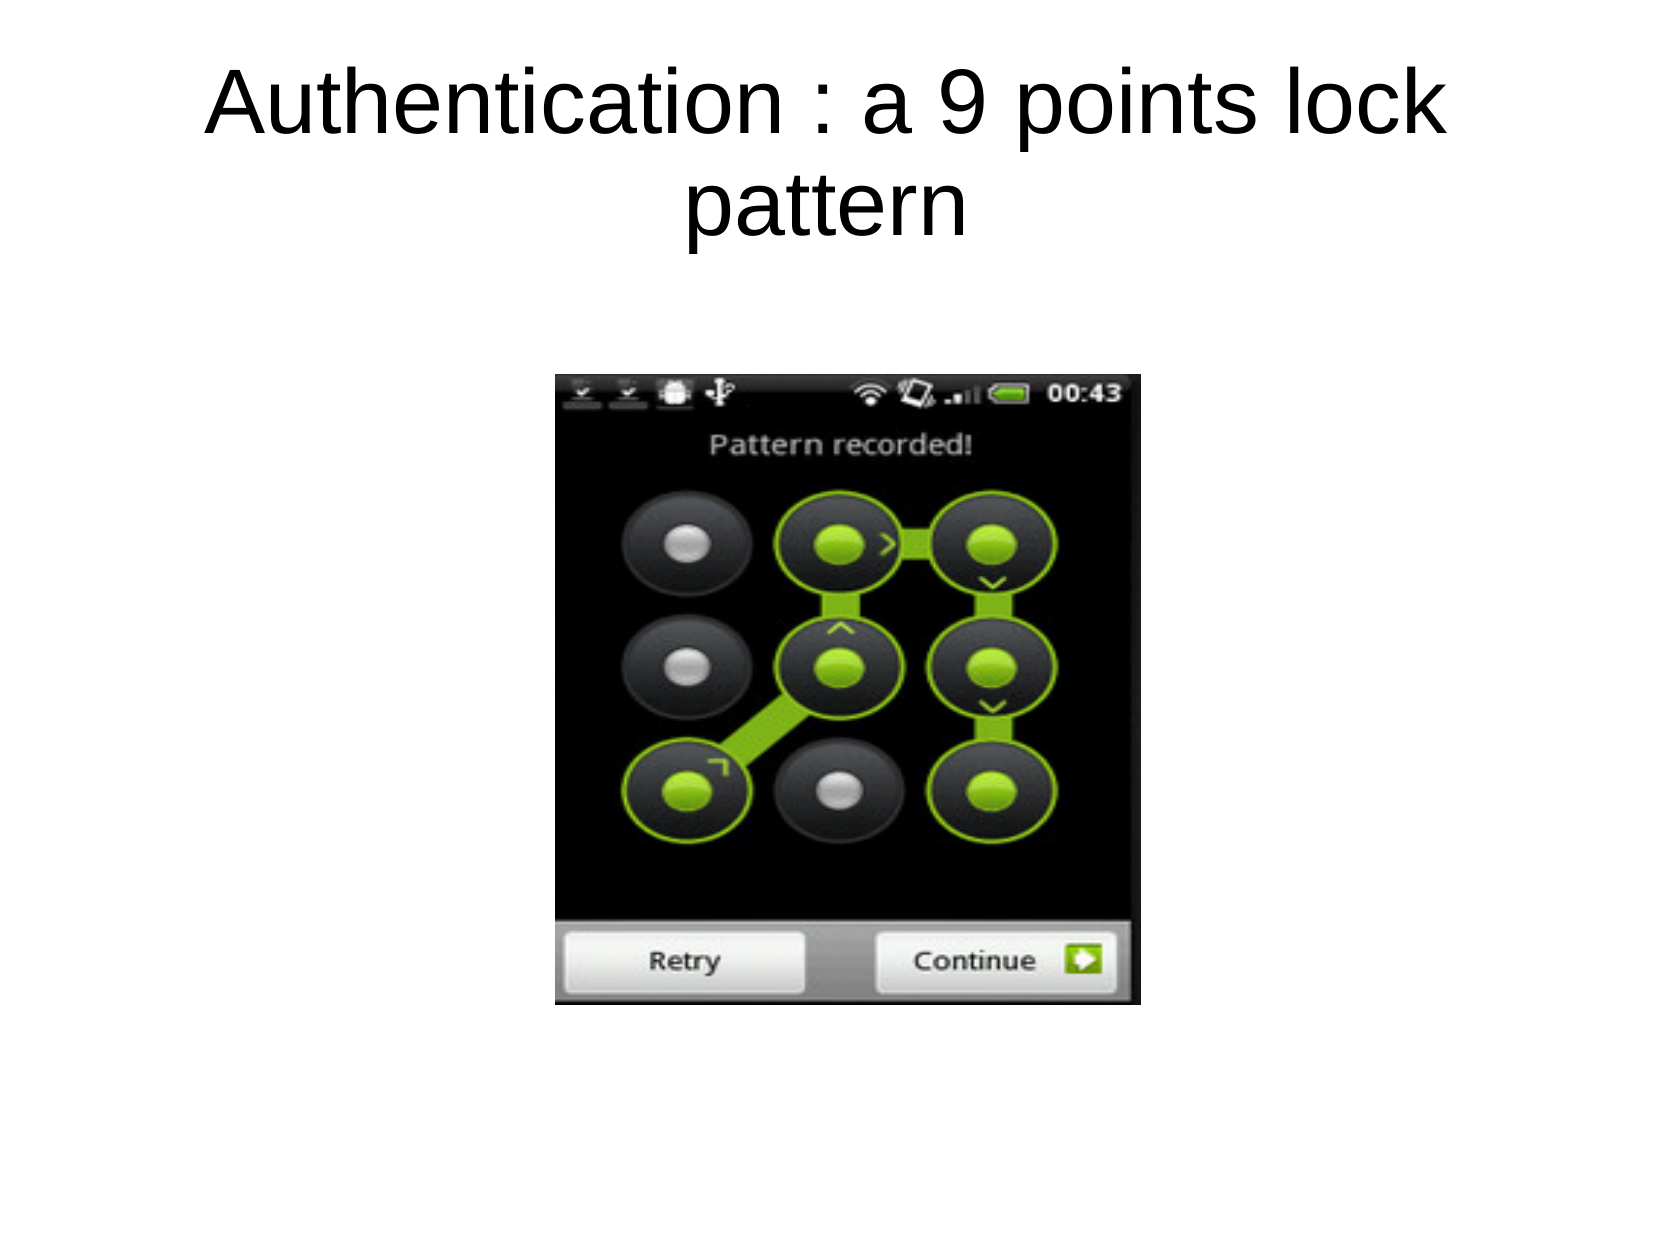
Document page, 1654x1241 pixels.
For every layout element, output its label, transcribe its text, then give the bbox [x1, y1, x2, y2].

title Authentication : a 9 points lock pattern [82, 49, 1571, 257]
picture [555, 374, 1141, 1006]
